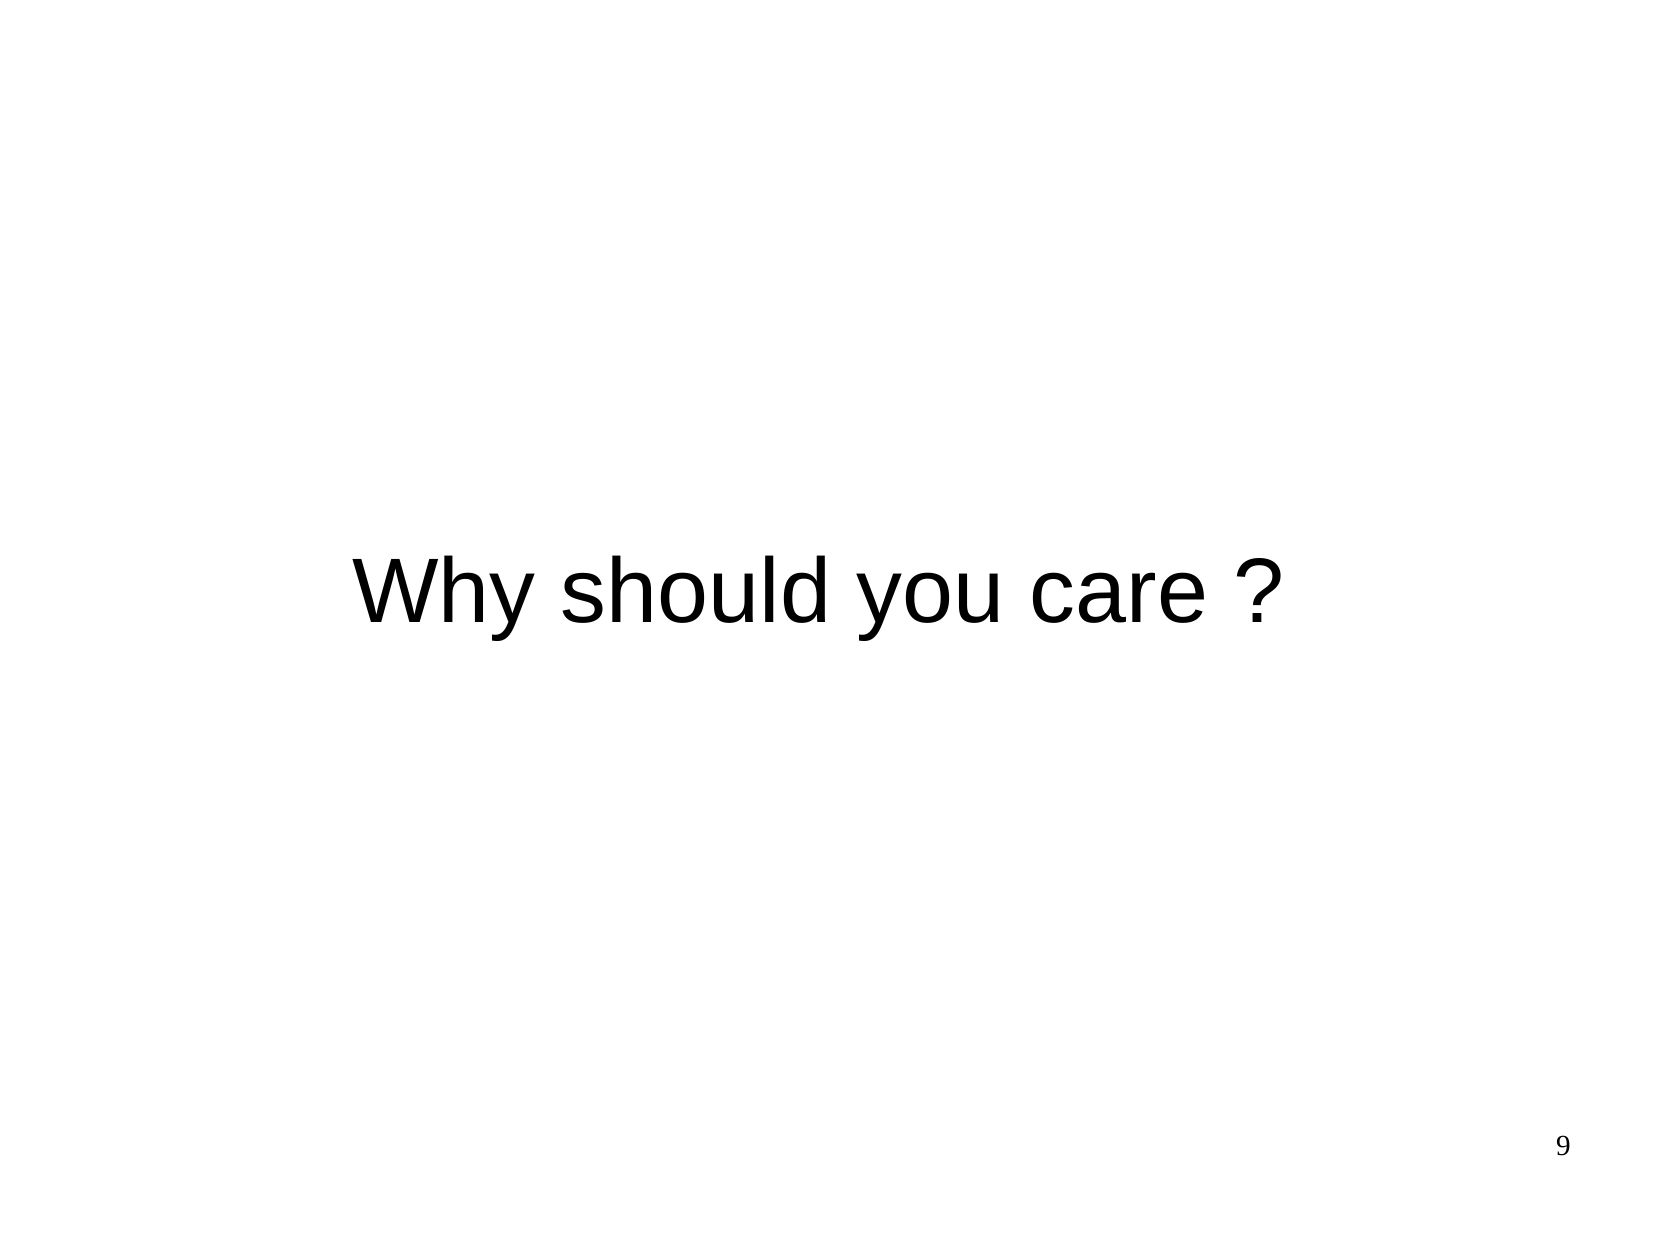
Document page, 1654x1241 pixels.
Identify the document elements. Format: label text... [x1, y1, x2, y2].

title Why should you care ? [75, 487, 1564, 695]
